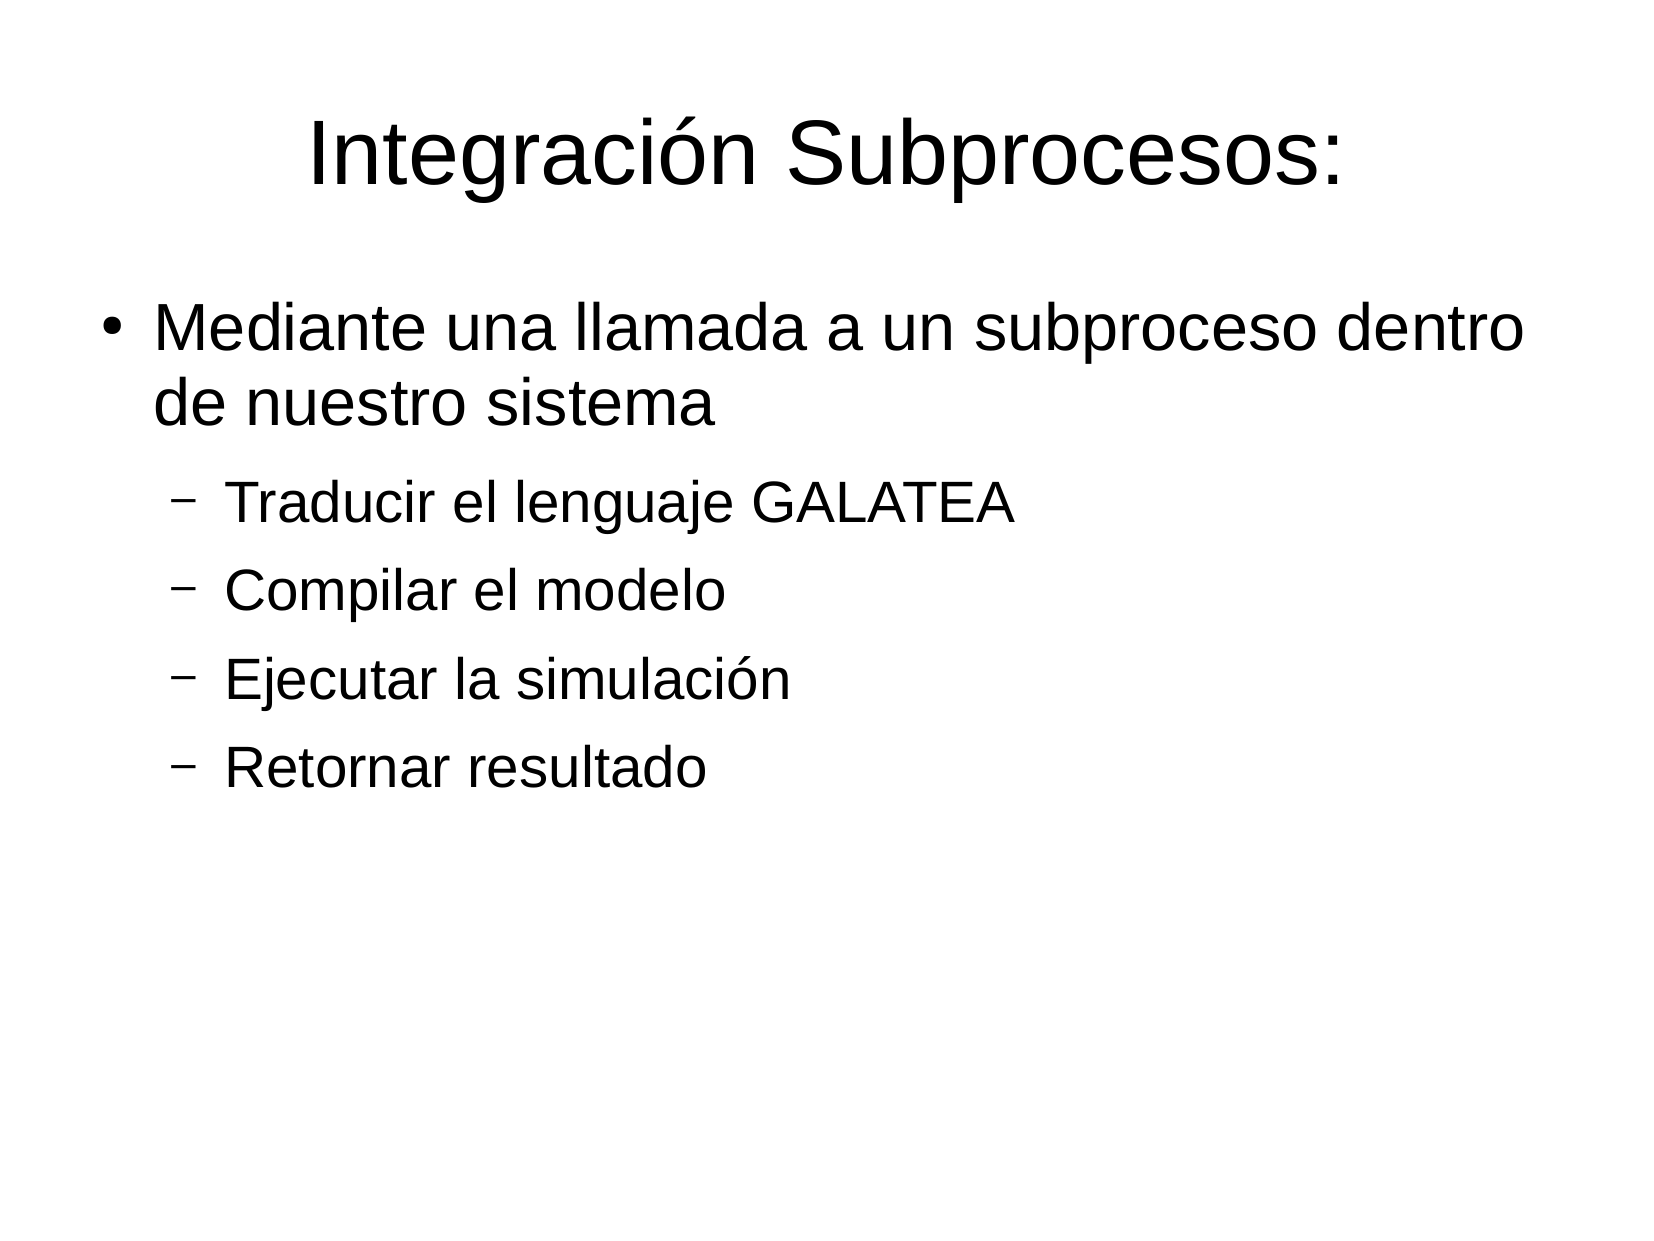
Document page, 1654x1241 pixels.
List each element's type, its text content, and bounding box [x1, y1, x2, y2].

list Mediante una llamada a un subproceso dentro de nuestro sistema Traducir el lenguaje GALATEA Compilar el modelo Ejecutar la simulación Retornar resultado [82, 290, 1571, 1010]
title Integración Subprocesos: [82, 49, 1571, 257]
